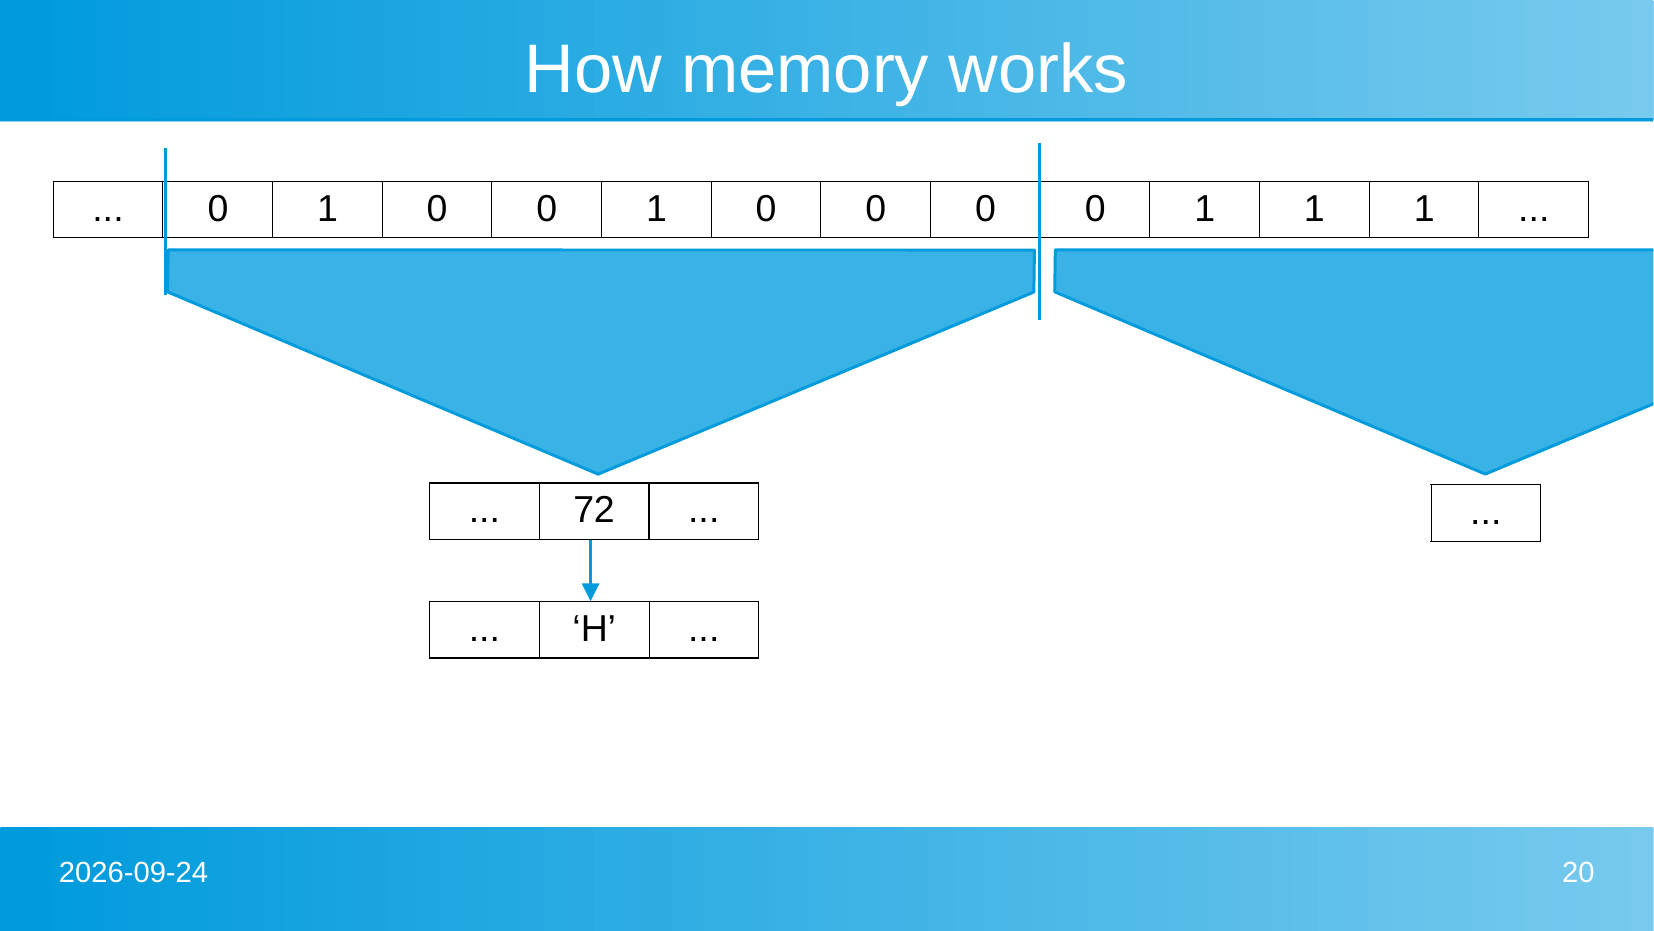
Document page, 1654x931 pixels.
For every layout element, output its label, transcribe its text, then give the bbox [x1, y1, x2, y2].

table_header ... [430, 602, 539, 657]
table_header 0 [821, 182, 930, 237]
table_header ... [1479, 182, 1588, 237]
table_header 1 [1370, 182, 1478, 237]
table_header 0 [712, 182, 820, 237]
text_box [1054, 249, 1654, 475]
table_header 0 [492, 182, 601, 237]
table_header ... [650, 484, 758, 539]
table_header 0 [931, 182, 1038, 237]
table_header 72 [540, 484, 648, 539]
table_header 1 [1150, 182, 1259, 237]
table_header ‘H’ [540, 602, 649, 657]
text_box [167, 249, 1035, 475]
table_header 0 [1041, 182, 1149, 237]
table_header ... [1432, 485, 1540, 541]
table_header ... [650, 602, 758, 657]
title How memory works [59, 29, 1595, 108]
table_header 0 [167, 182, 272, 237]
table_header ... [54, 182, 162, 237]
table_header 1 [273, 182, 382, 237]
table_header 1 [602, 182, 711, 237]
table_header 0 [383, 182, 491, 237]
table_header 1 [1260, 182, 1369, 237]
table_header ... [430, 484, 539, 539]
